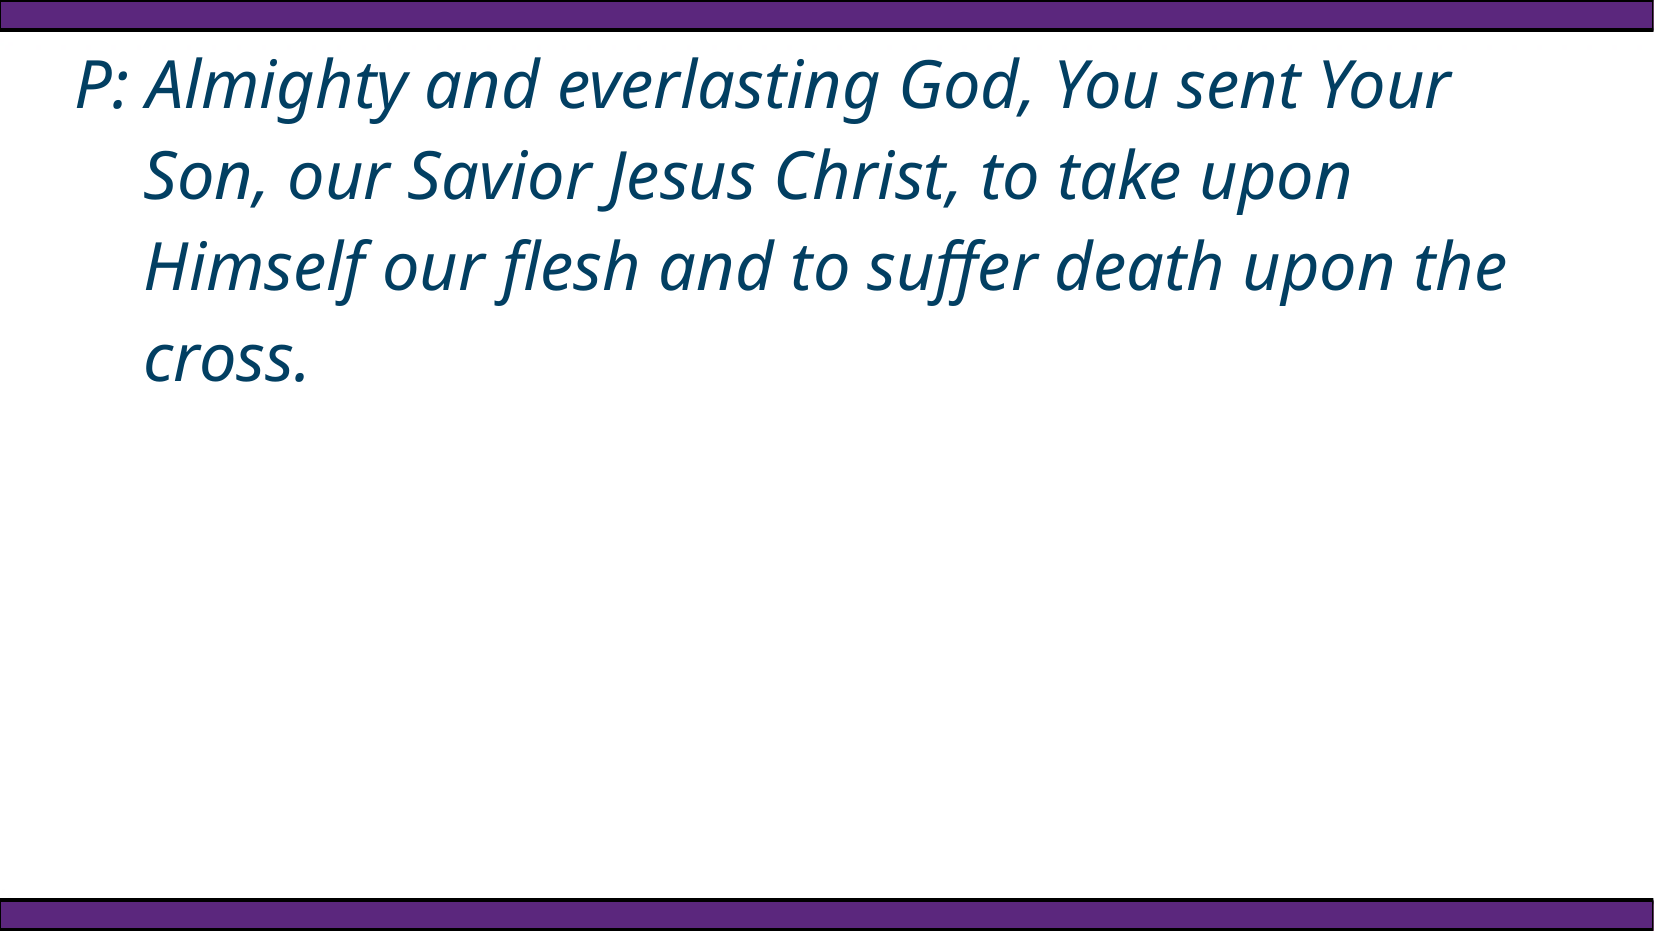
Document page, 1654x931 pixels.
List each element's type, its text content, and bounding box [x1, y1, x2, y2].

text_box P: Almighty and everlasting God, You sent Your Son, our Savior Jesus Christ, to take upon Himself our flesh and to suffer death upon the cross. [60, 30, 1591, 400]
text_box [0, 0, 1654, 31]
text_box [0, 900, 1654, 931]
picture [0, 31, 1654, 900]
